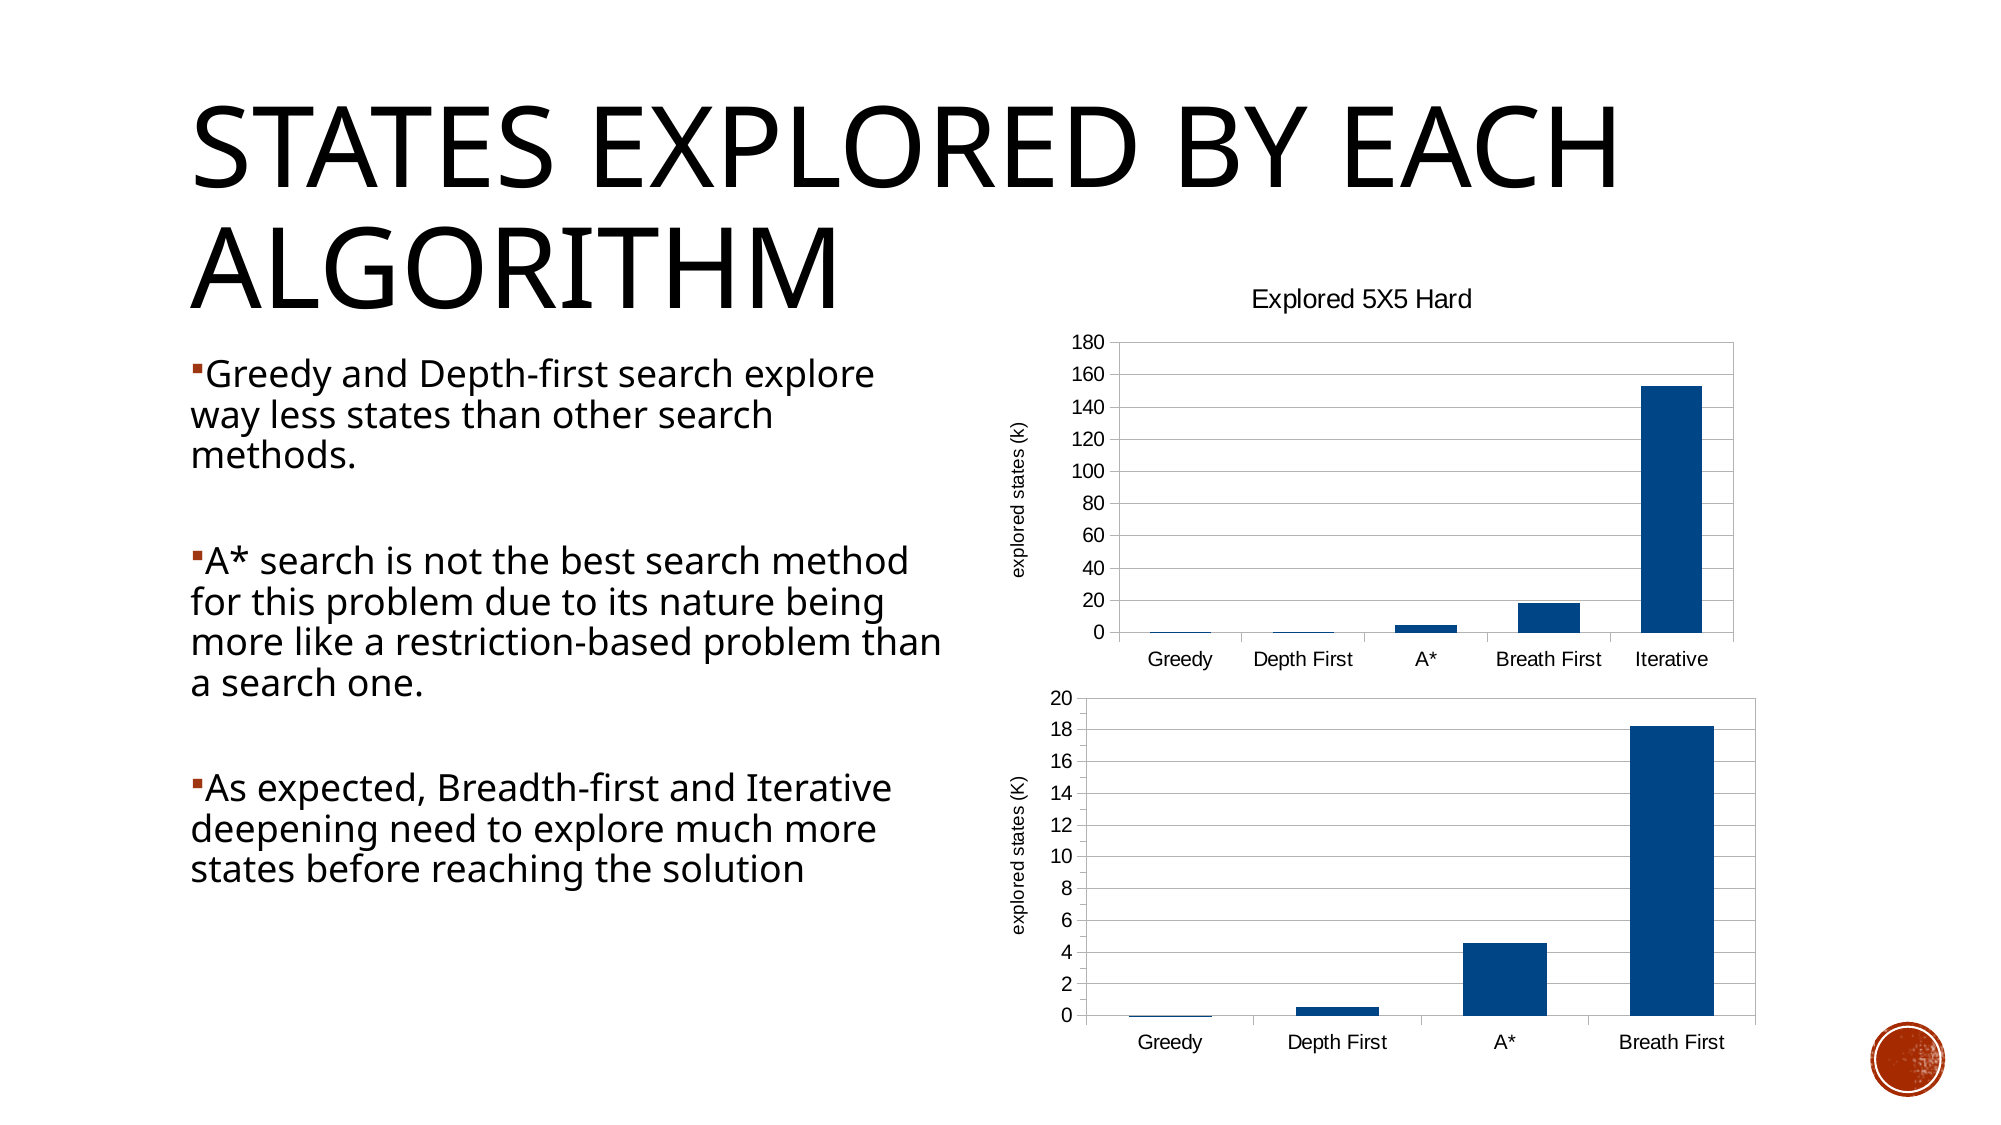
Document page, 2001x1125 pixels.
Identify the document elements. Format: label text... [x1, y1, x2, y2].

chart [974, 260, 1772, 1063]
title States Explored By each algorithm [175, 79, 1826, 344]
picture [1870, 1021, 1946, 1097]
text_box Greedy and Depth-first search explore way less states than other search methods. A* search is not the best search method for this problem due to its nature being more like a restriction-based problem than a search one. As expected, Breadth-first and Iterative deepening need to explore much more states before reaching the solution [175, 347, 959, 1013]
